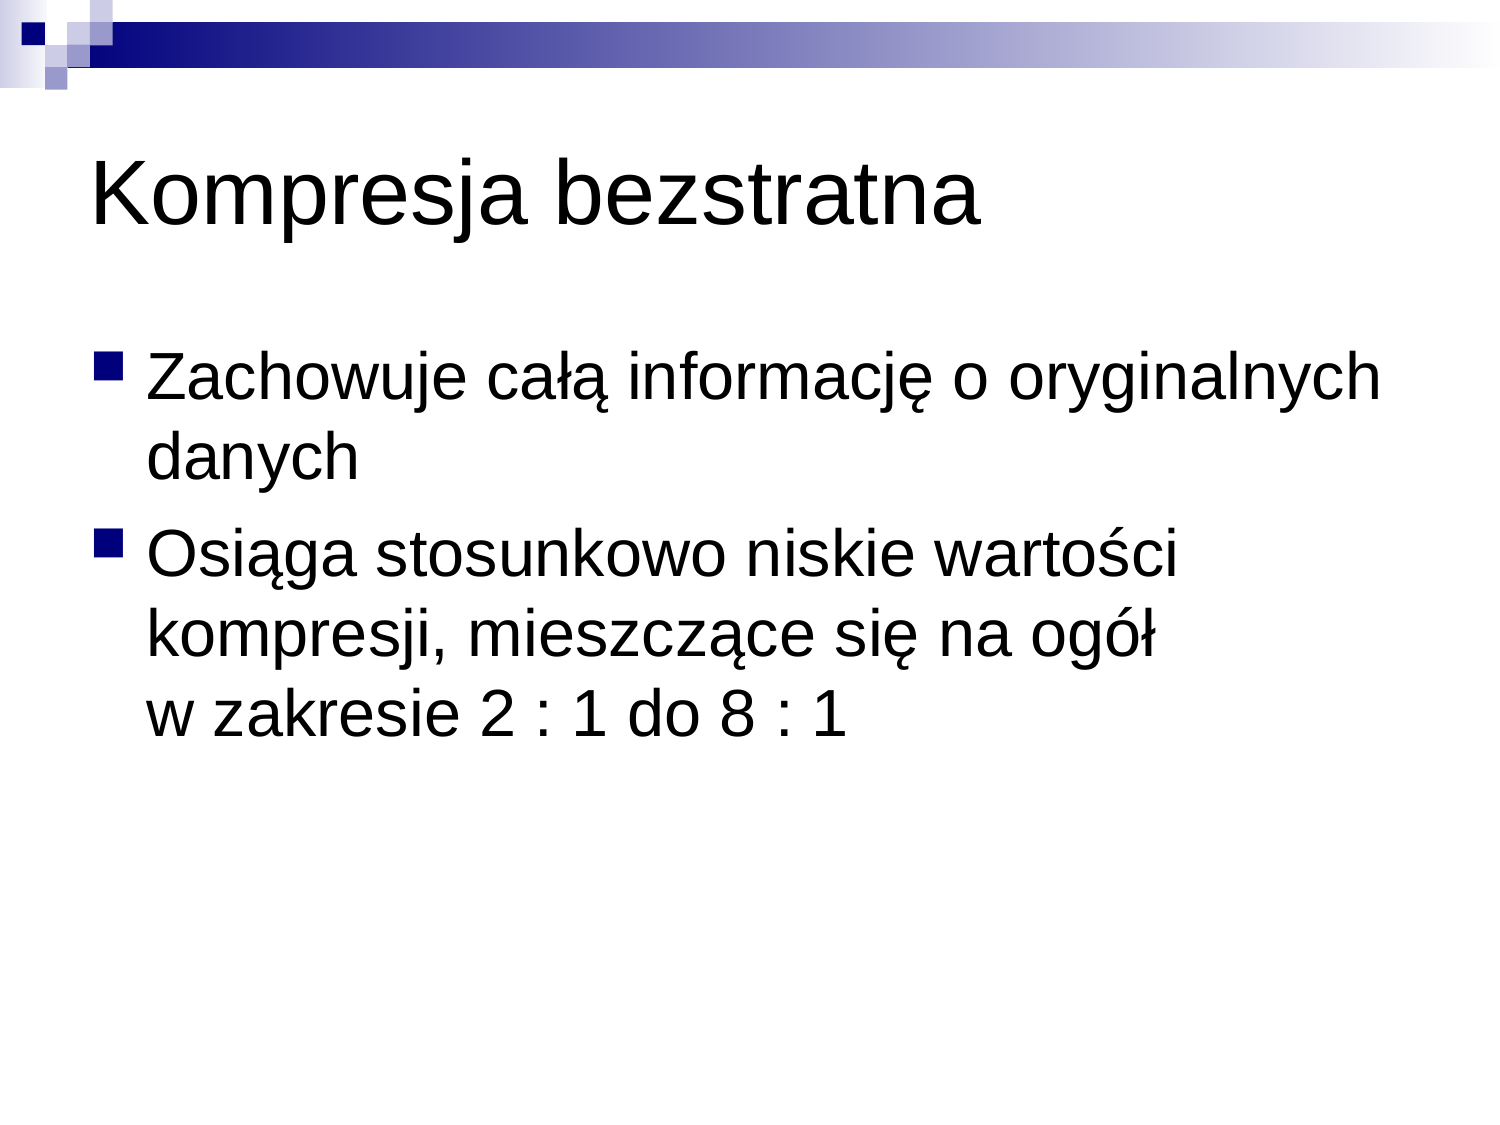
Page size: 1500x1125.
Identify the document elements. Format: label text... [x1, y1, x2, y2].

list Zachowuje całą informację o oryginalnych danych Osiąga stosunkowo niskie wartości kompresji, mieszczące się na ogół w zakresie 2 : 1 do 8 : 1 [75, 324, 1426, 963]
title Kompresja bezstratna [75, 75, 1426, 300]
